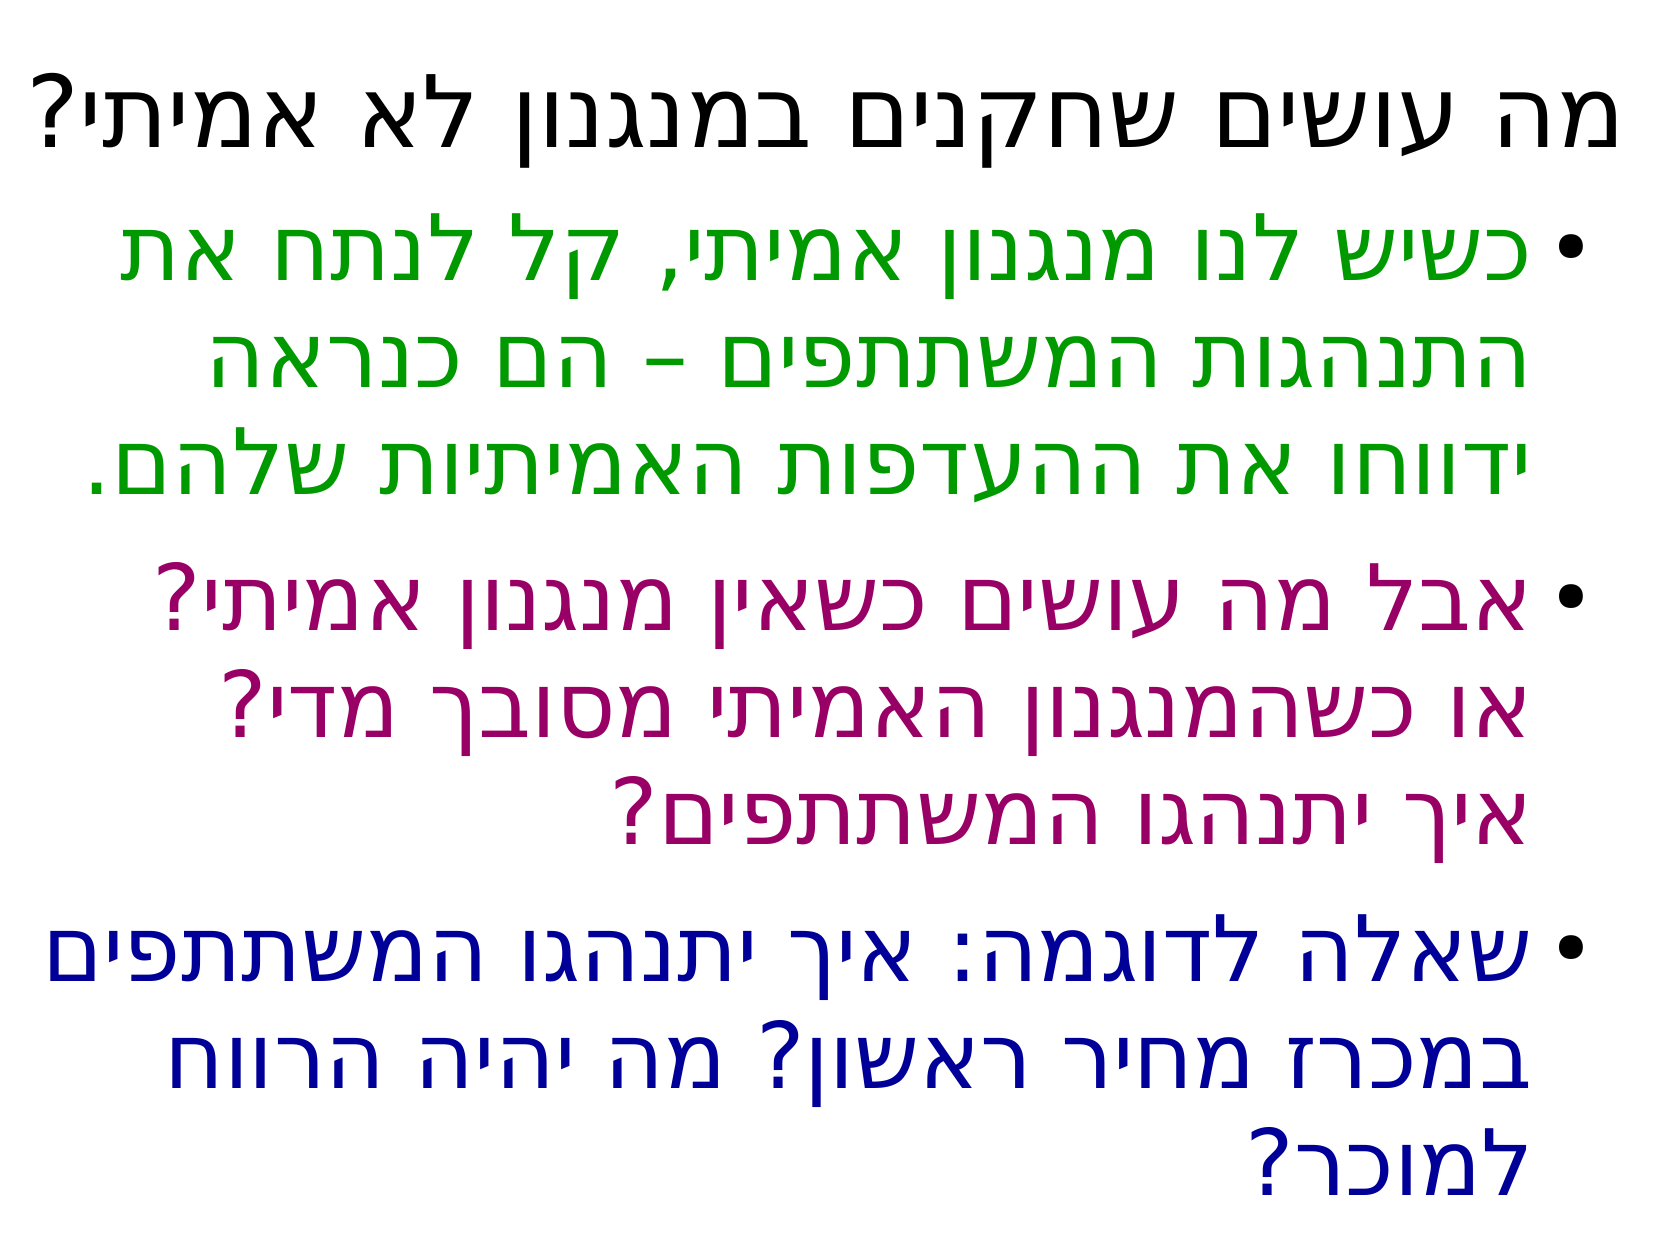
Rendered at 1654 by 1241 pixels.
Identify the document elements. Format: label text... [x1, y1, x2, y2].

list כשיש לנו מנגנון אמיתי, קל לנתח את התנהגות המשתתפים – הם כנראה ידווחו את ההעדפות האמיתיות שלהם. אבל מה עושים כשאין מנגנון אמיתי? או כשהמנגנון האמיתי מסובך מדי? איך יתנהגו המשתתפים? שאלה לדוגמה: איך יתנהגו המשתתפים במכרז מחיר ראשון? מה יהיה הרווח למוכר? [15, 195, 1606, 1187]
title מה עושים שחקנים במנגנון לא אמיתי? [0, 1, 1654, 224]
